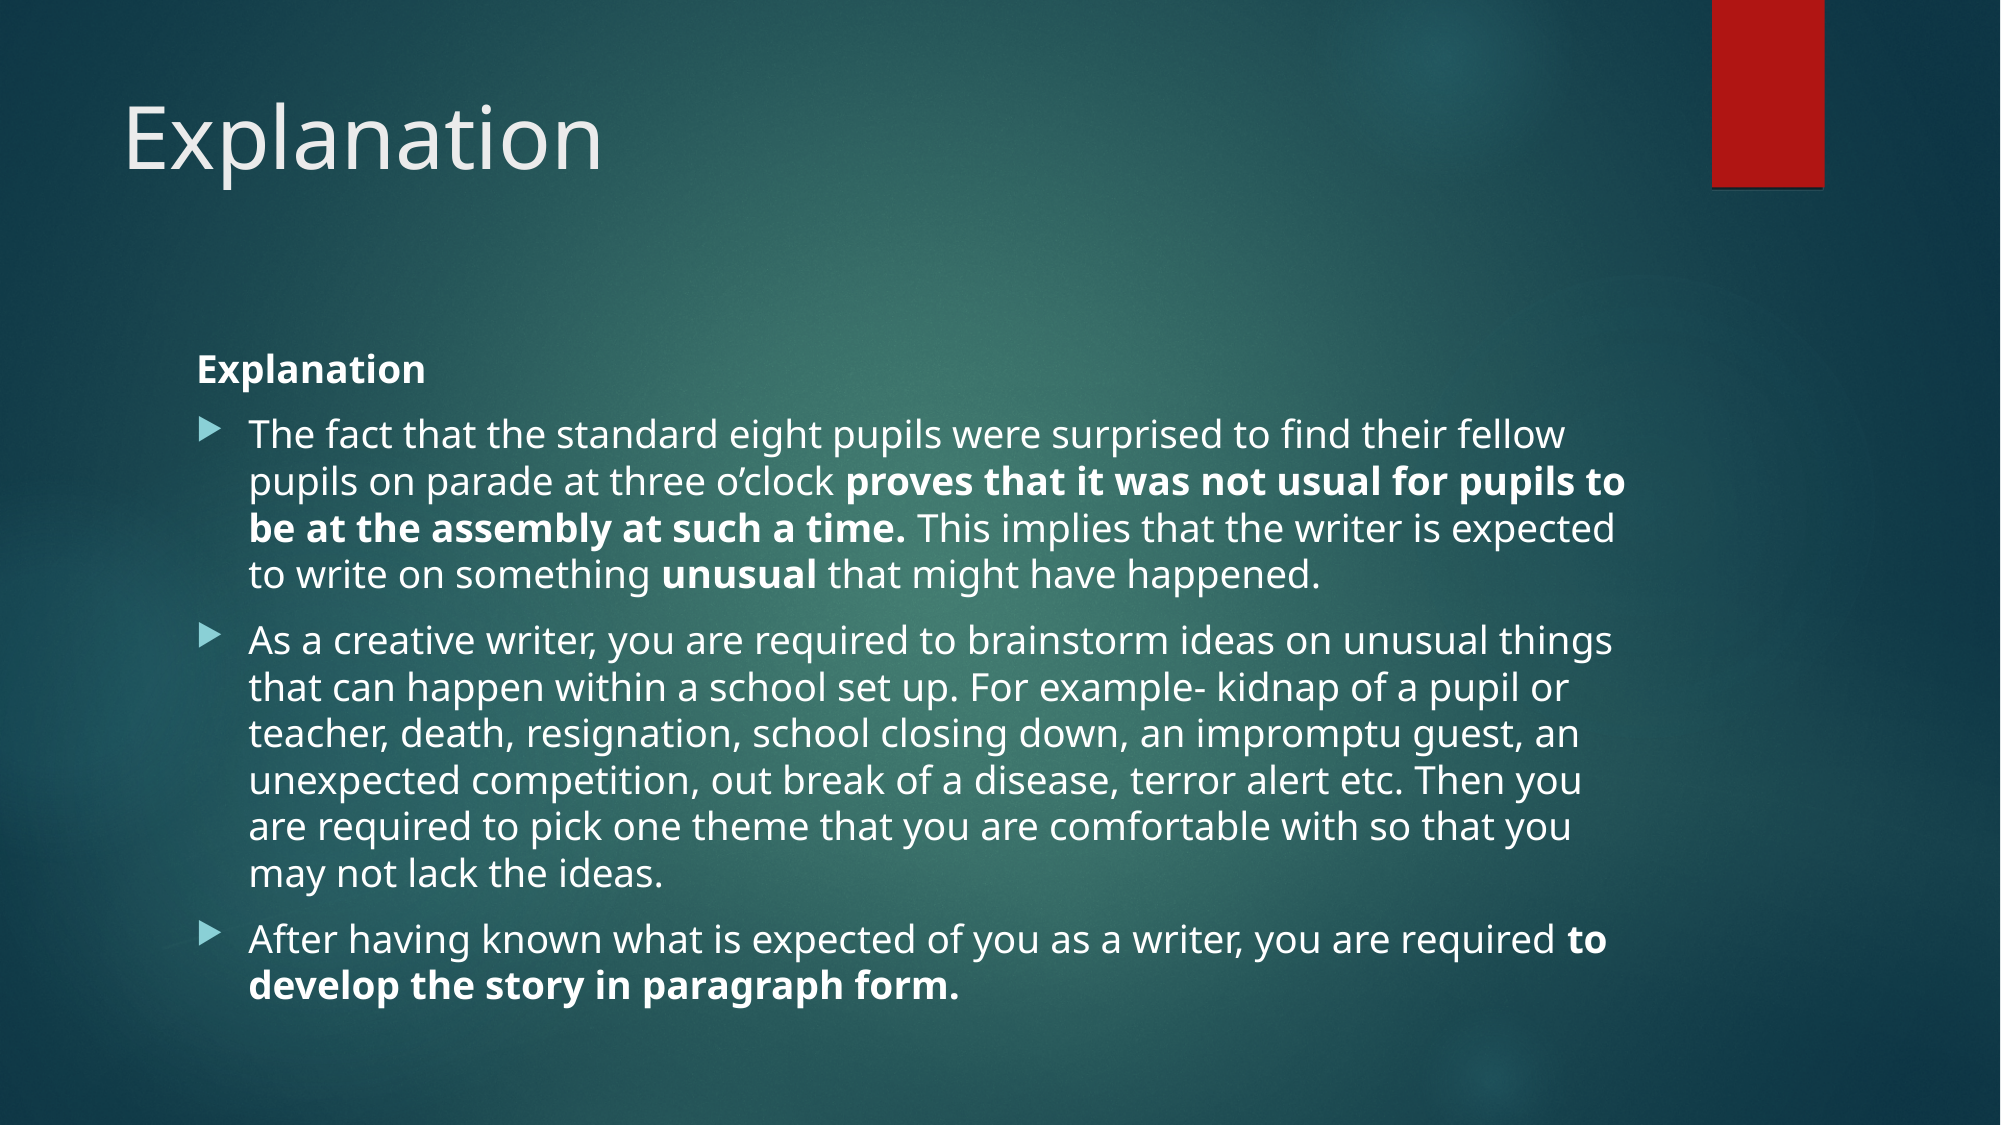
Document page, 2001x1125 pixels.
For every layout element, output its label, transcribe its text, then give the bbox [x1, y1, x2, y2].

picture [0, 0, 2001, 1125]
title Explanation [106, 74, 1649, 304]
list Explanation The fact that the standard eight pupils were surprised to find their fellow pupils on parade at three o’clock proves that it was not usual for pupils to be at the assembly at such a time. This implies that the writer is expected to write on something unusual that might have happened. As a creative writer, you are required to brainstorm ideas on unusual things that can happen within a school set up. For example- kidnap of a pupil or teacher, death, resignation, school closing down, an impromptu guest, an unexpected competition, out break of a disease, terror alert etc. Then you are required to pick one theme that you are comfortable with so that you may not lack the ideas. After having known what is expected of you as a writer, you are required to develop the story in paragraph form. [181, 336, 1649, 1025]
